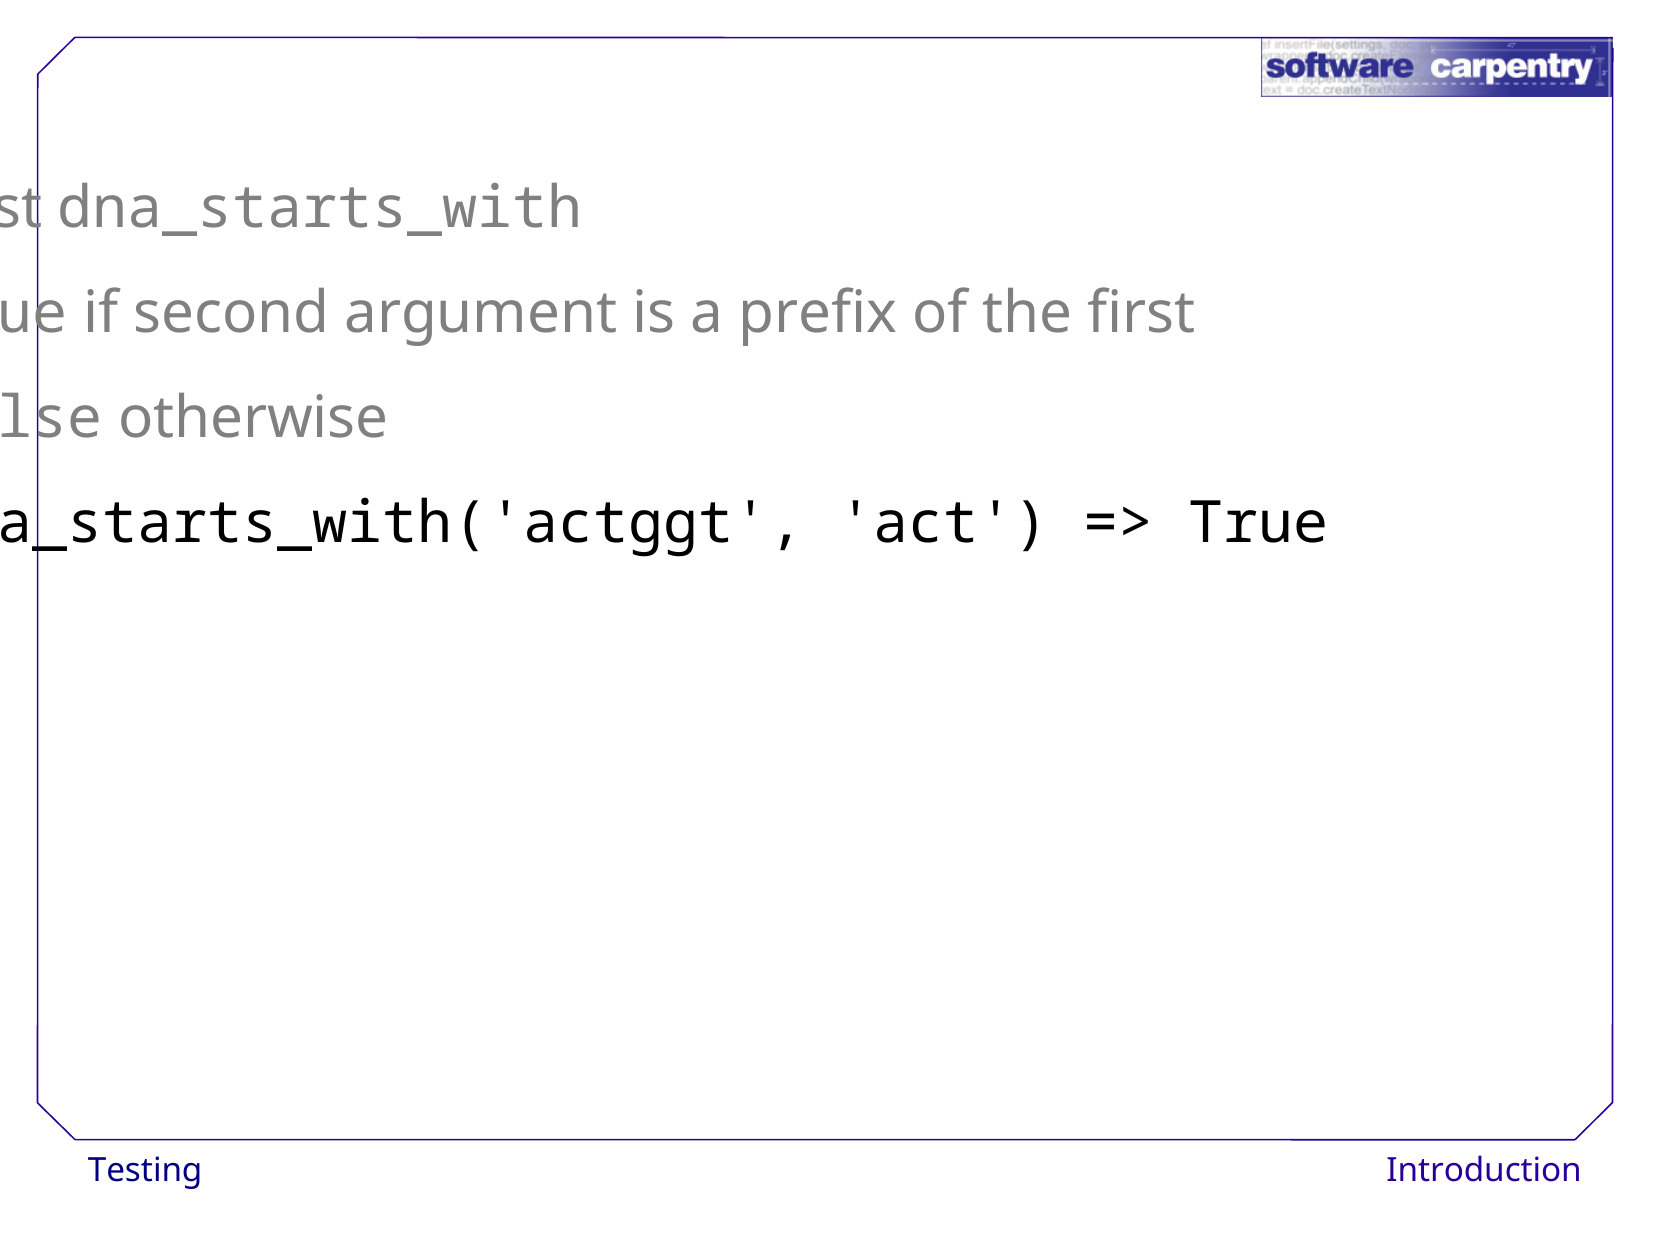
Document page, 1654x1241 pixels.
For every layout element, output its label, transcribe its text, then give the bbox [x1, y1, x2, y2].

text_box Test dna_starts_with True if second argument is a prefix of the first False otherwise dna_starts_with('actggt', 'act') => True [0, 126, 1493, 563]
picture [1261, 39, 1613, 97]
